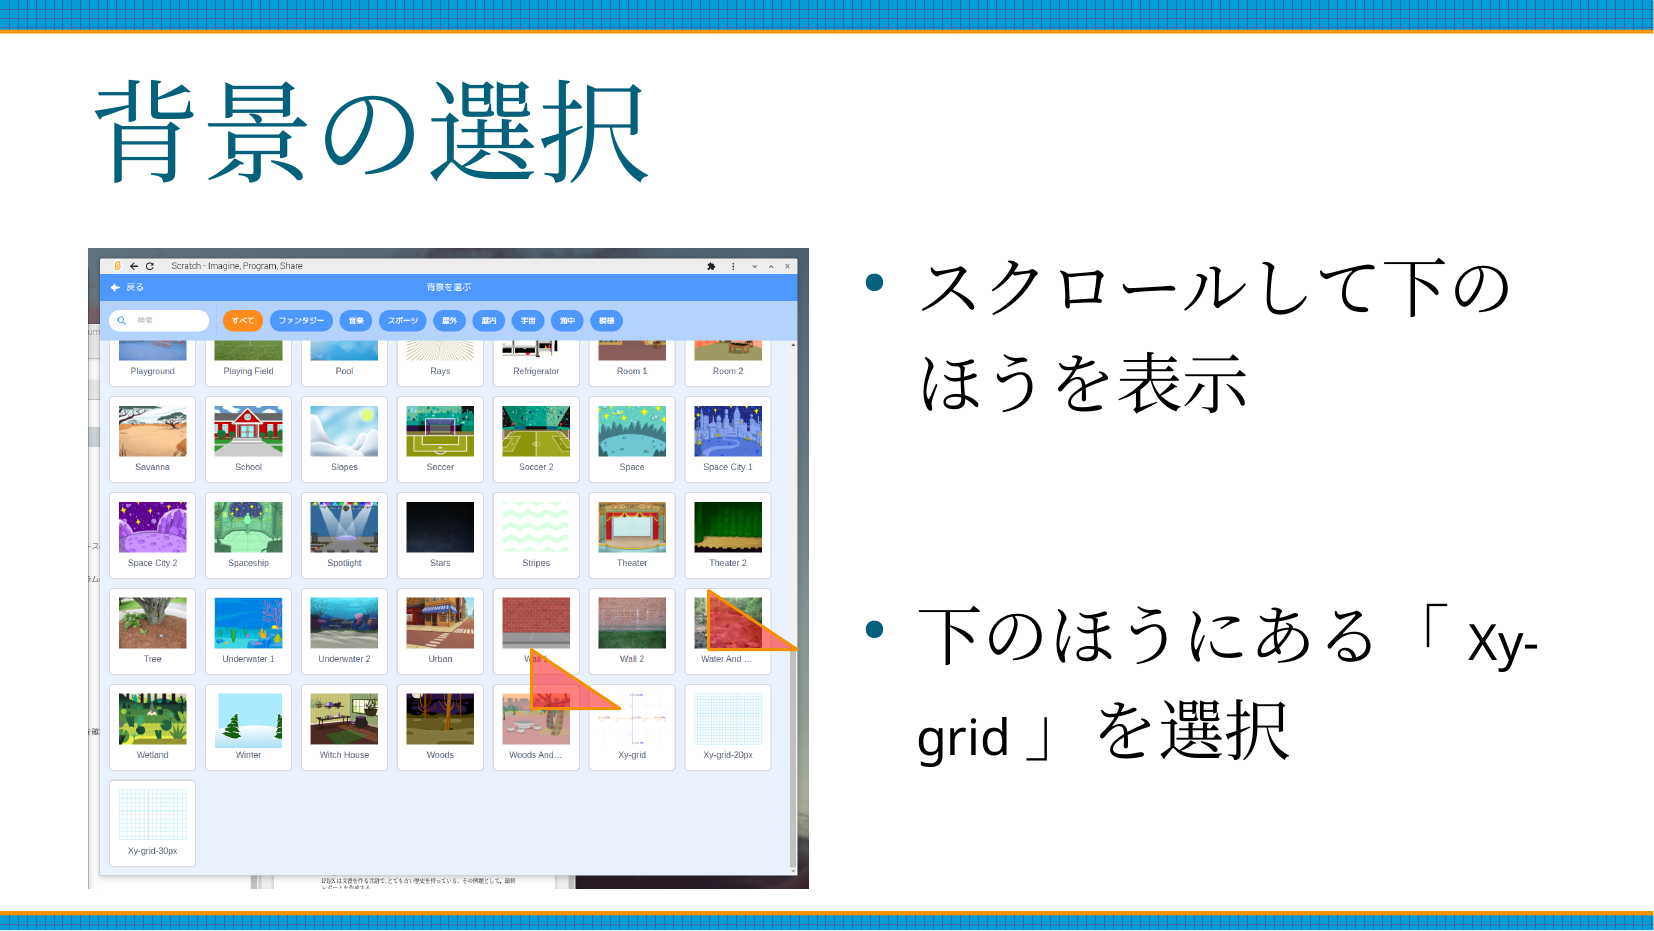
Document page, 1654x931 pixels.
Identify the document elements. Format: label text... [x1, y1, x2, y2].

list スクロールして下のほうを表示 [845, 236, 1566, 554]
text_box [708, 590, 798, 650]
text_box [531, 649, 621, 709]
list 下のほうにある「Xy-grid」を選択 [845, 583, 1566, 901]
title 背景の選択 [88, 44, 1565, 207]
picture [88, 248, 809, 889]
